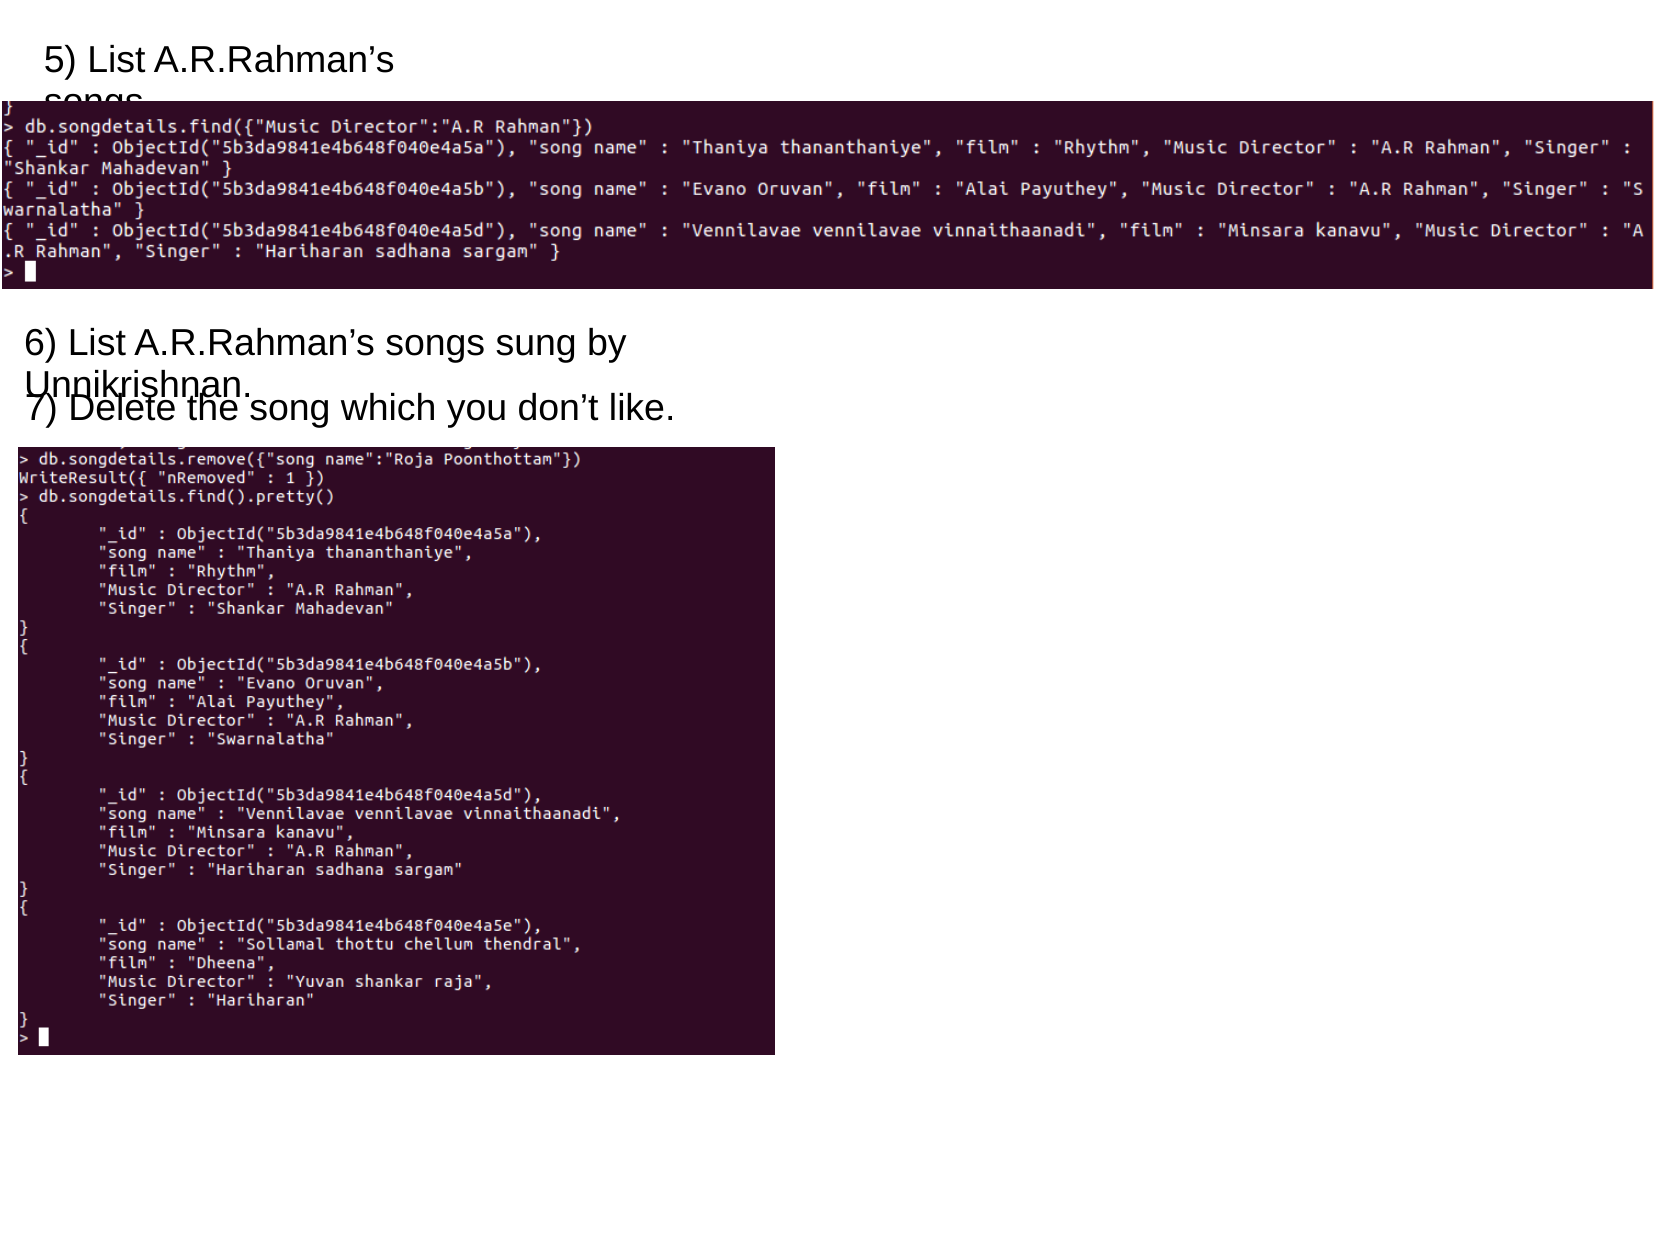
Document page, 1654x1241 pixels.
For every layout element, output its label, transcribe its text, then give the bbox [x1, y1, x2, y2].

text_box 6) List A.R.Rahman’s songs sung by Unnikrishnan. [9, 314, 881, 372]
text_box 5) List A.R.Rahman’s songs. [28, 31, 531, 88]
text_box 7) Delete the song which you don’t like. [10, 379, 691, 437]
picture [2, 101, 1654, 289]
picture [18, 447, 775, 1055]
